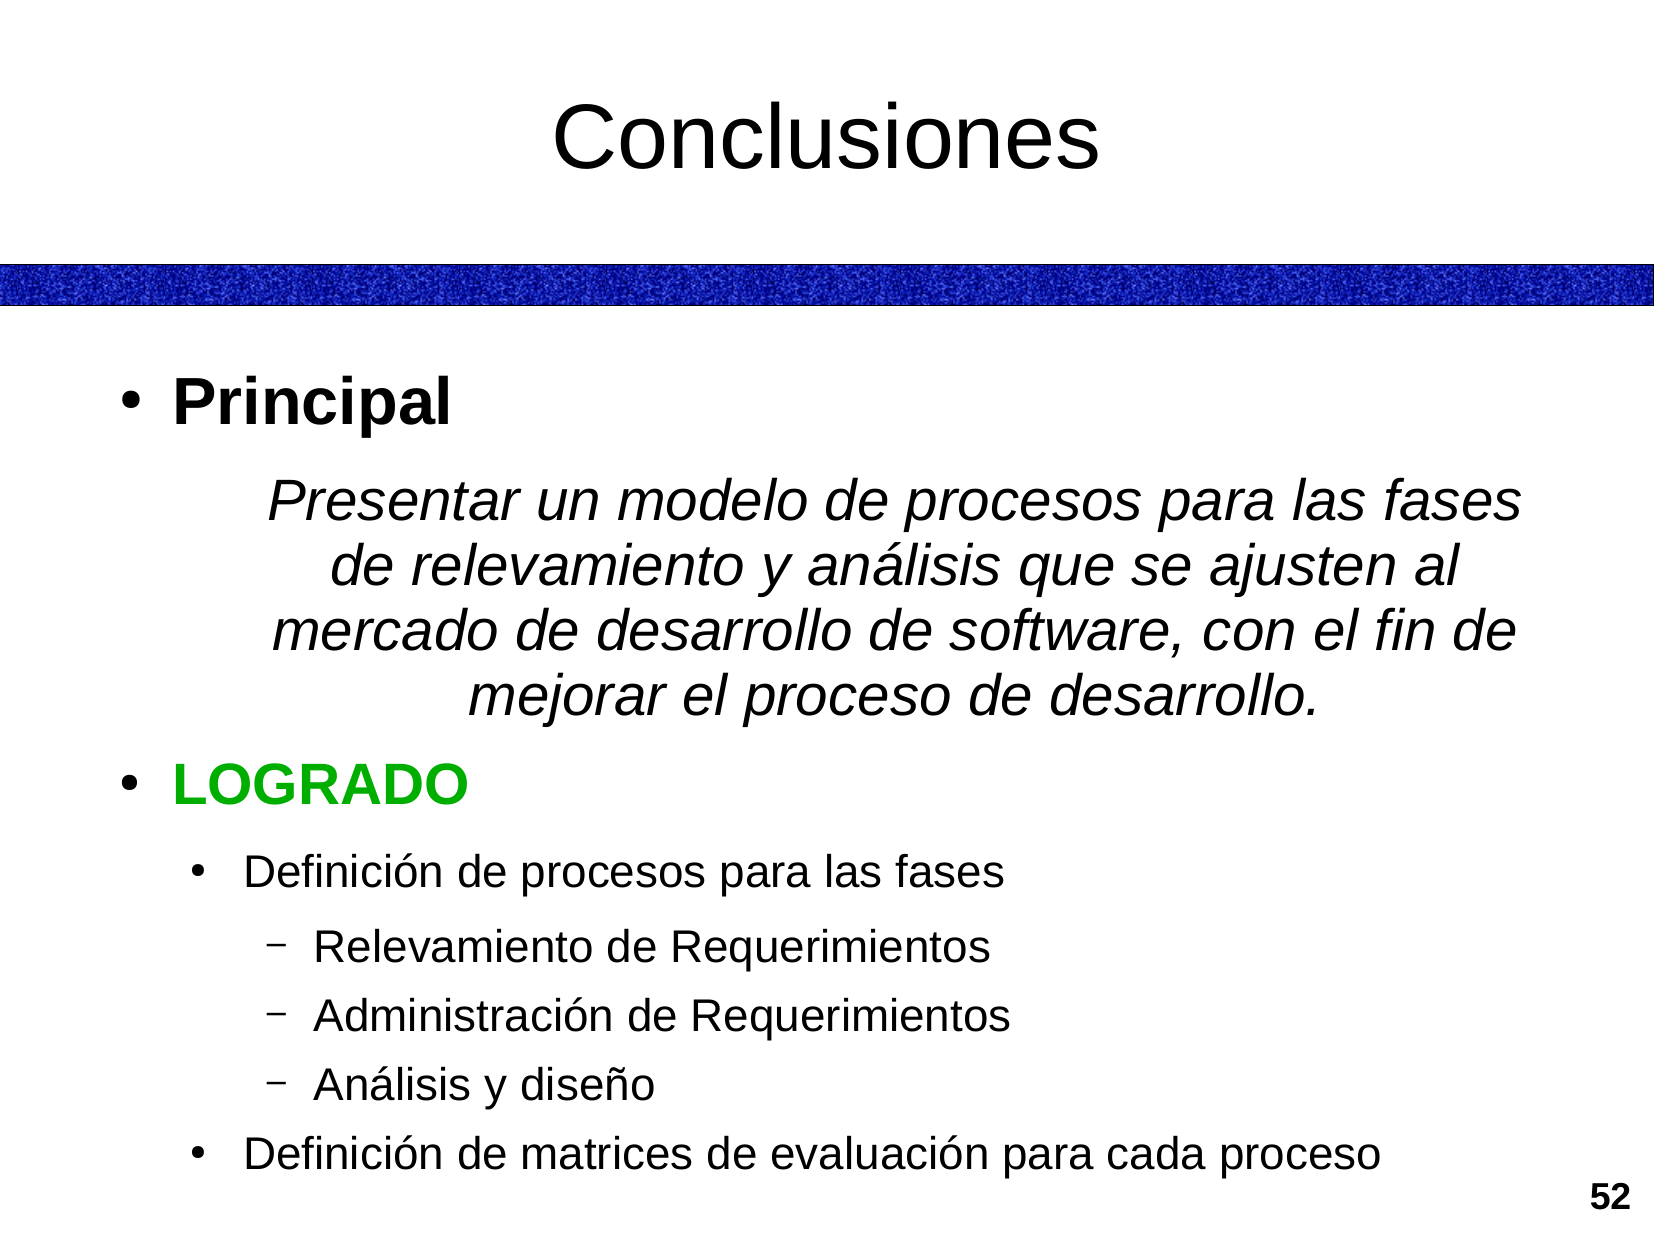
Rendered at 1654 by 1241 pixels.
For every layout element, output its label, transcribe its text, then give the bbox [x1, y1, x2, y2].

title Conclusiones [58, 21, 1595, 253]
picture [0, 265, 1653, 305]
text_box <número> [1575, 1168, 1654, 1240]
list Principal Presentar un modelo de procesos para las fases de relevamiento y análisis que se ajusten al mercado de desarrollo de software, con el fin de mejorar el proceso de desarrollo. LOGRADO Definición de procesos para las fases Relevamiento de Requerimientos Administración de Requerimientos Análisis y diseño Definición de matrices de evaluación para cada proceso [101, 363, 1549, 1178]
